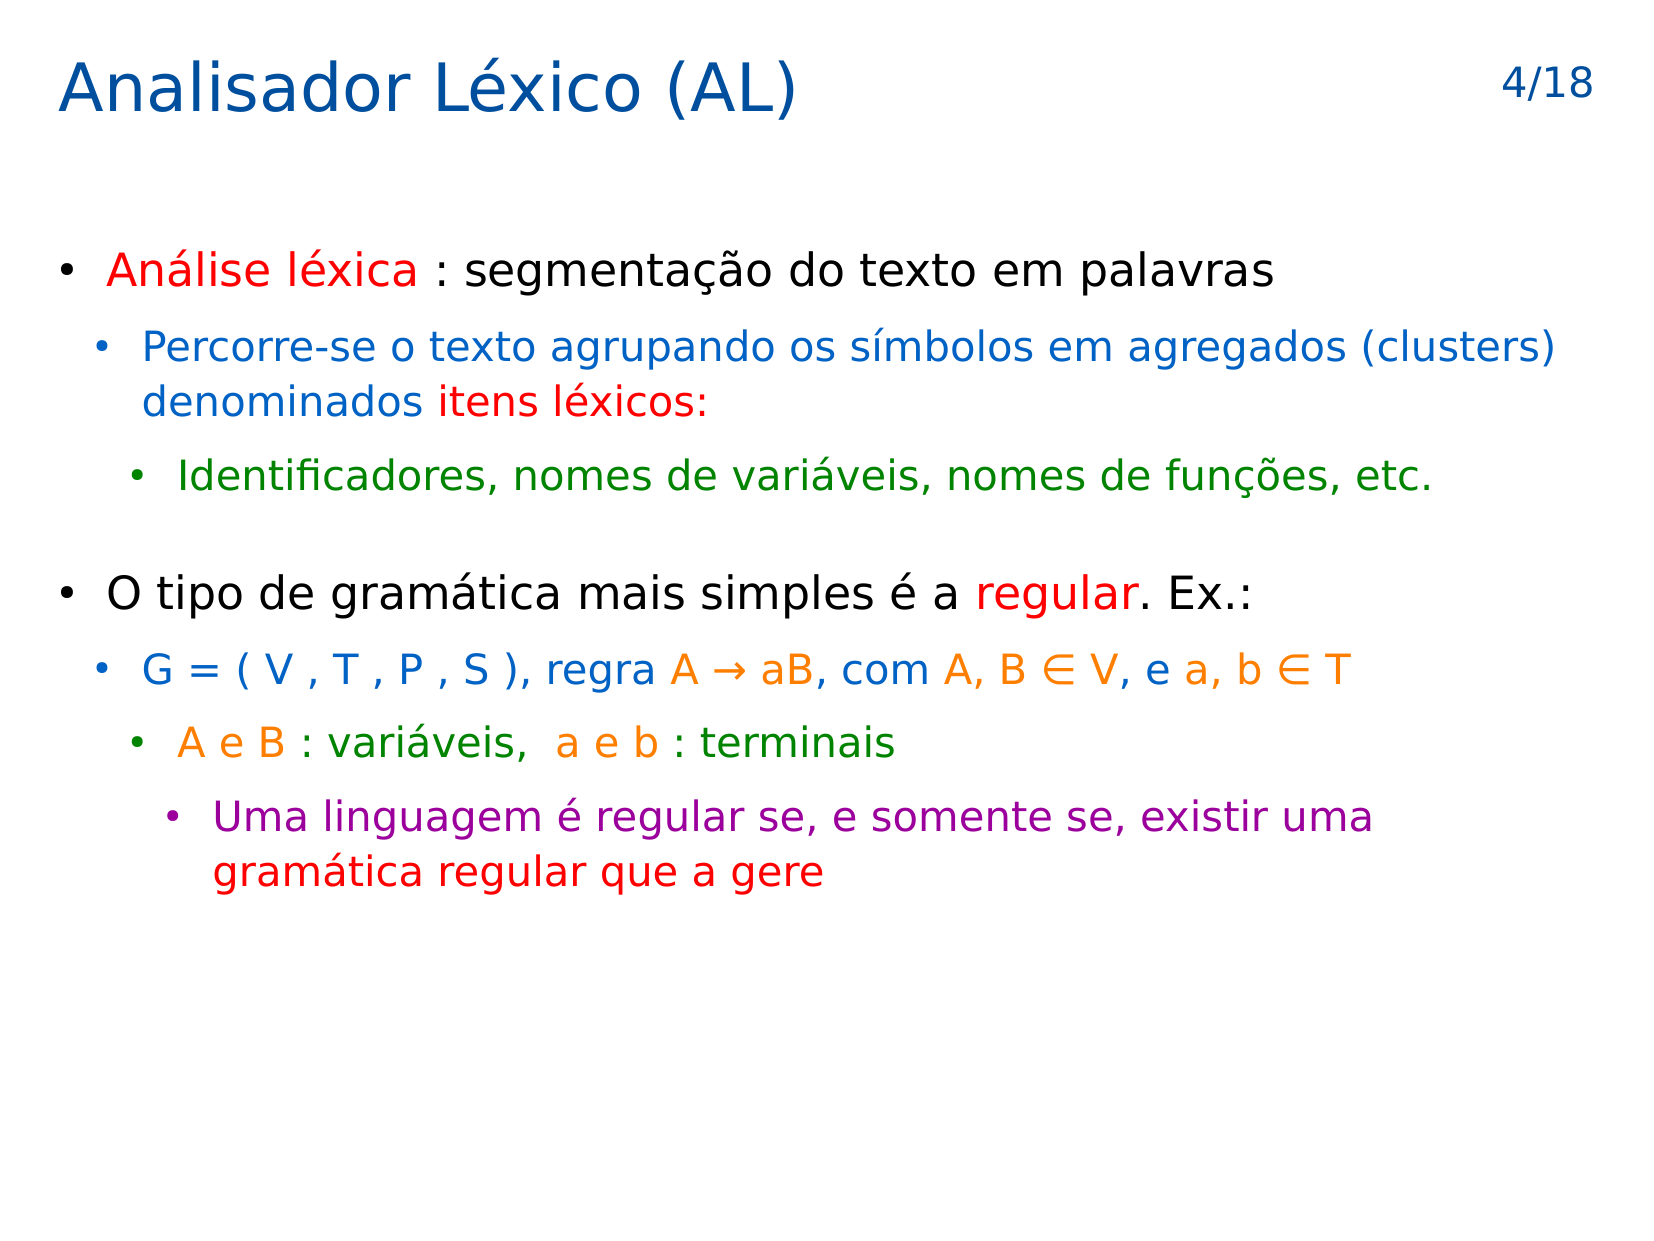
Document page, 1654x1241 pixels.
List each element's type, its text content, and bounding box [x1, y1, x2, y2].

title Analisador Léxico (AL) [59, 29, 1625, 148]
list Análise léxica : segmentação do texto em palavras Percorre-se o texto agrupando os símbolos em agregados (clusters) denominados itens léxicos: Identificadores, nomes de variáveis, nomes de funções, etc. O tipo de gramática mais simples é a regular. Ex.: G = ( V , T , P , S ), regra A → aB, com A, B ∈ V, e a, b ∈ T A e B : variáveis, a e b : terminais Uma linguagem é regular se, e somente se, existir uma gramática regular que a gere [59, 236, 1595, 1211]
